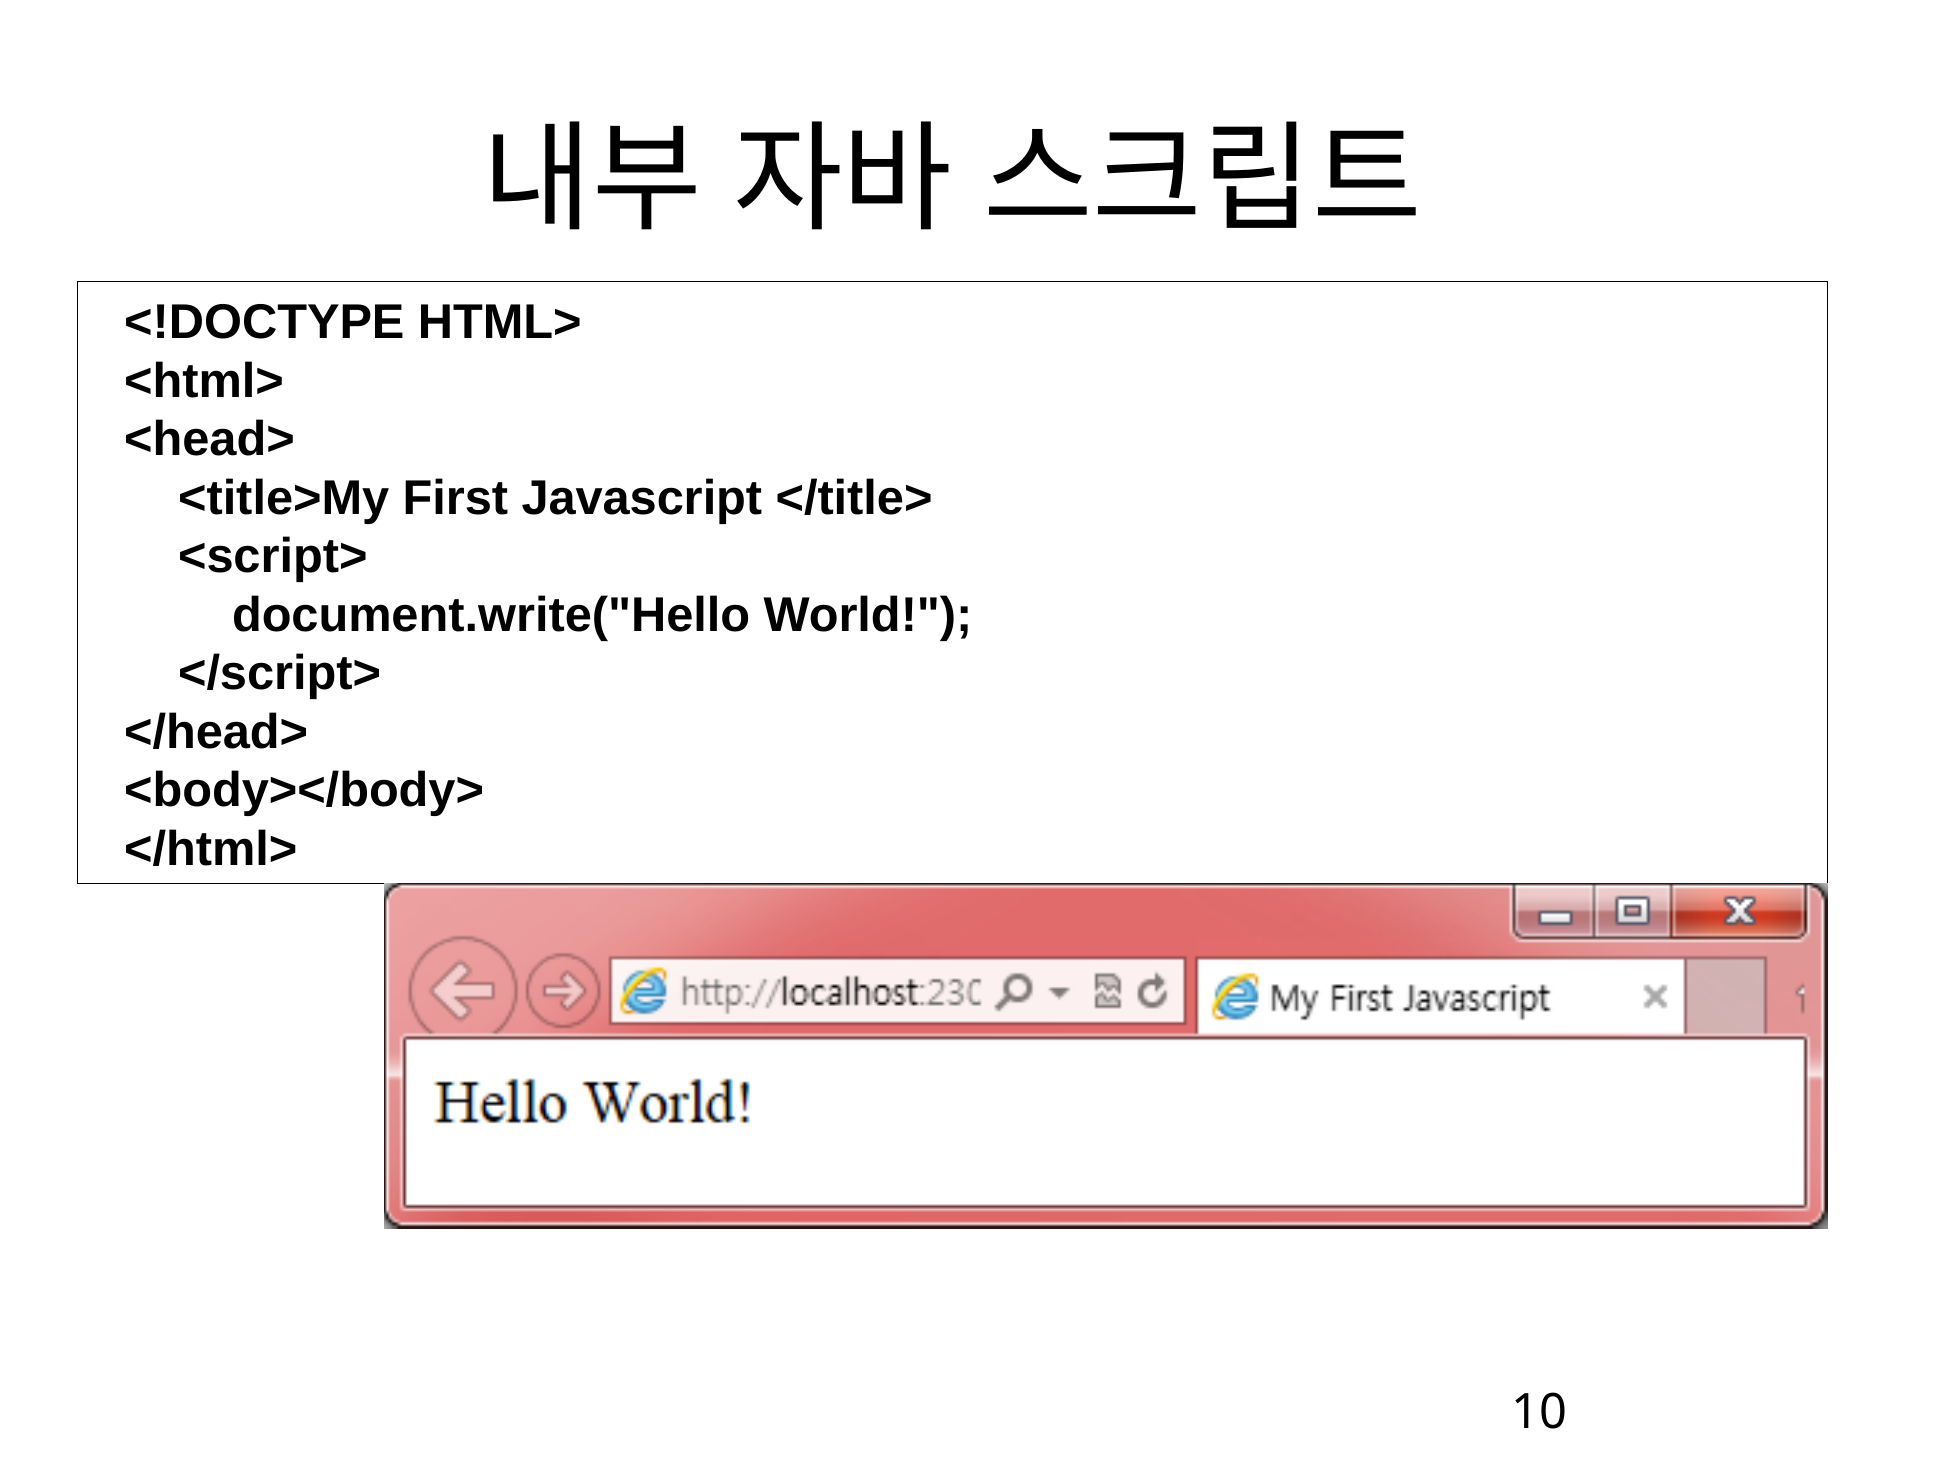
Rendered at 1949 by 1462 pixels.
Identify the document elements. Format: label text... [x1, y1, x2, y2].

picture [384, 883, 1828, 1229]
title 내부 자바 스크립트 [156, 92, 1749, 255]
slide_number <숫자> [1496, 1372, 1899, 1462]
text_box <!DOCTYPE HTML> <html> <head> <title>My First Javascript </title> <script> document.write("Hello World!"); </script> </head> <body></body> </html> [77, 281, 1828, 884]
